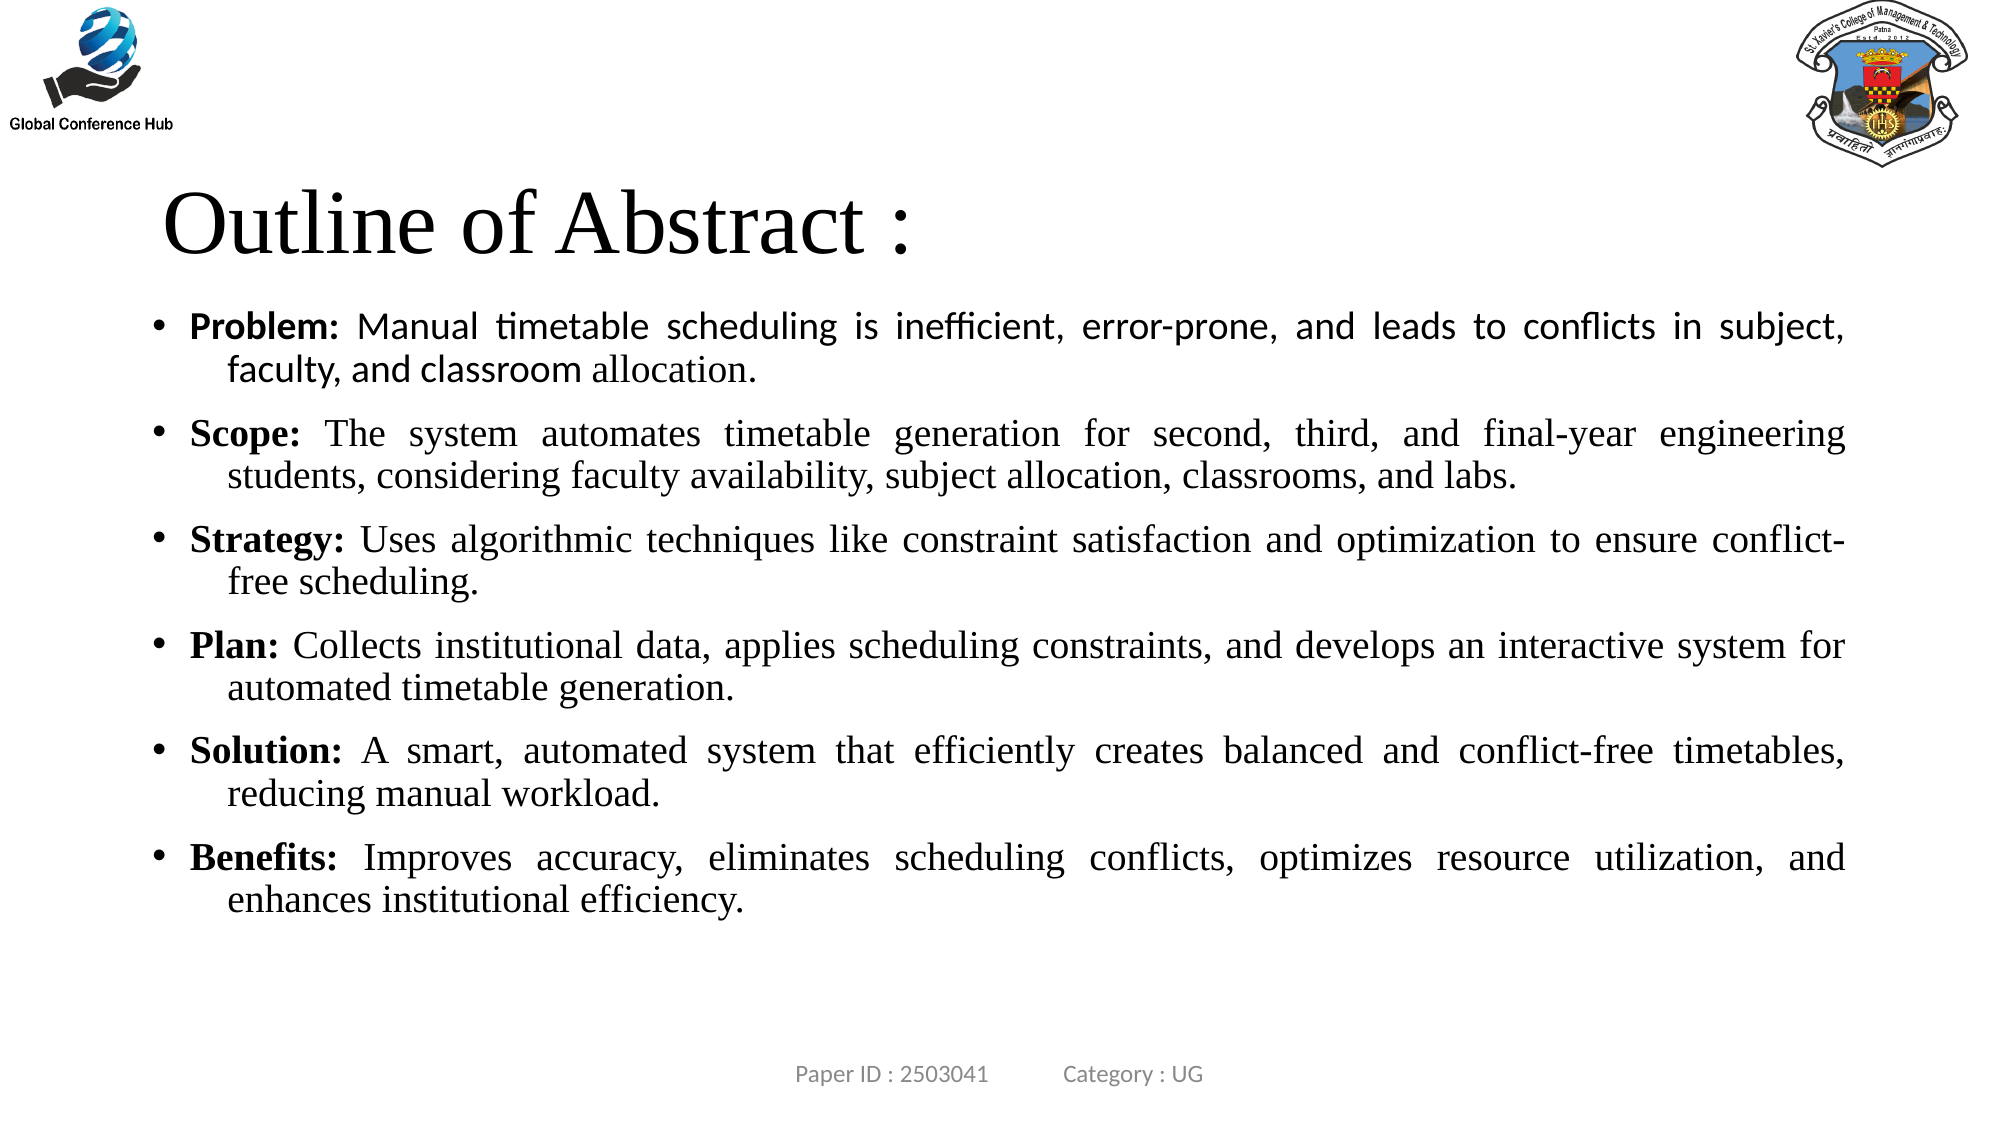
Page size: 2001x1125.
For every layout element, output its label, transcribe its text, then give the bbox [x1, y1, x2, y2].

list Problem: Manual timetable scheduling is inefficient, error-prone, and leads to conflicts in subject, faculty, and classroom allocation. Scope: The system automates timetable generation for second, third, and final-year engineering students, considering faculty availability, subject allocation, classrooms, and labs. Strategy: Uses algorithmic techniques like constraint satisfaction and optimization to ensure conflict-free scheduling. Plan: Collects institutional data, applies scheduling constraints, and develops an interactive system for automated timetable generation. Solution: A smart, automated system that efficiently creates balanced and conflict-free timetables, reducing manual workload. Benefits: Improves accuracy, eliminates scheduling conflicts, optimizes resource utilization, and enhances institutional efficiency. [137, 298, 1863, 1013]
title Outline of Abstract : [147, 115, 1873, 333]
text_box Paper ID : 2503041 Category : UG [662, 1042, 1338, 1103]
